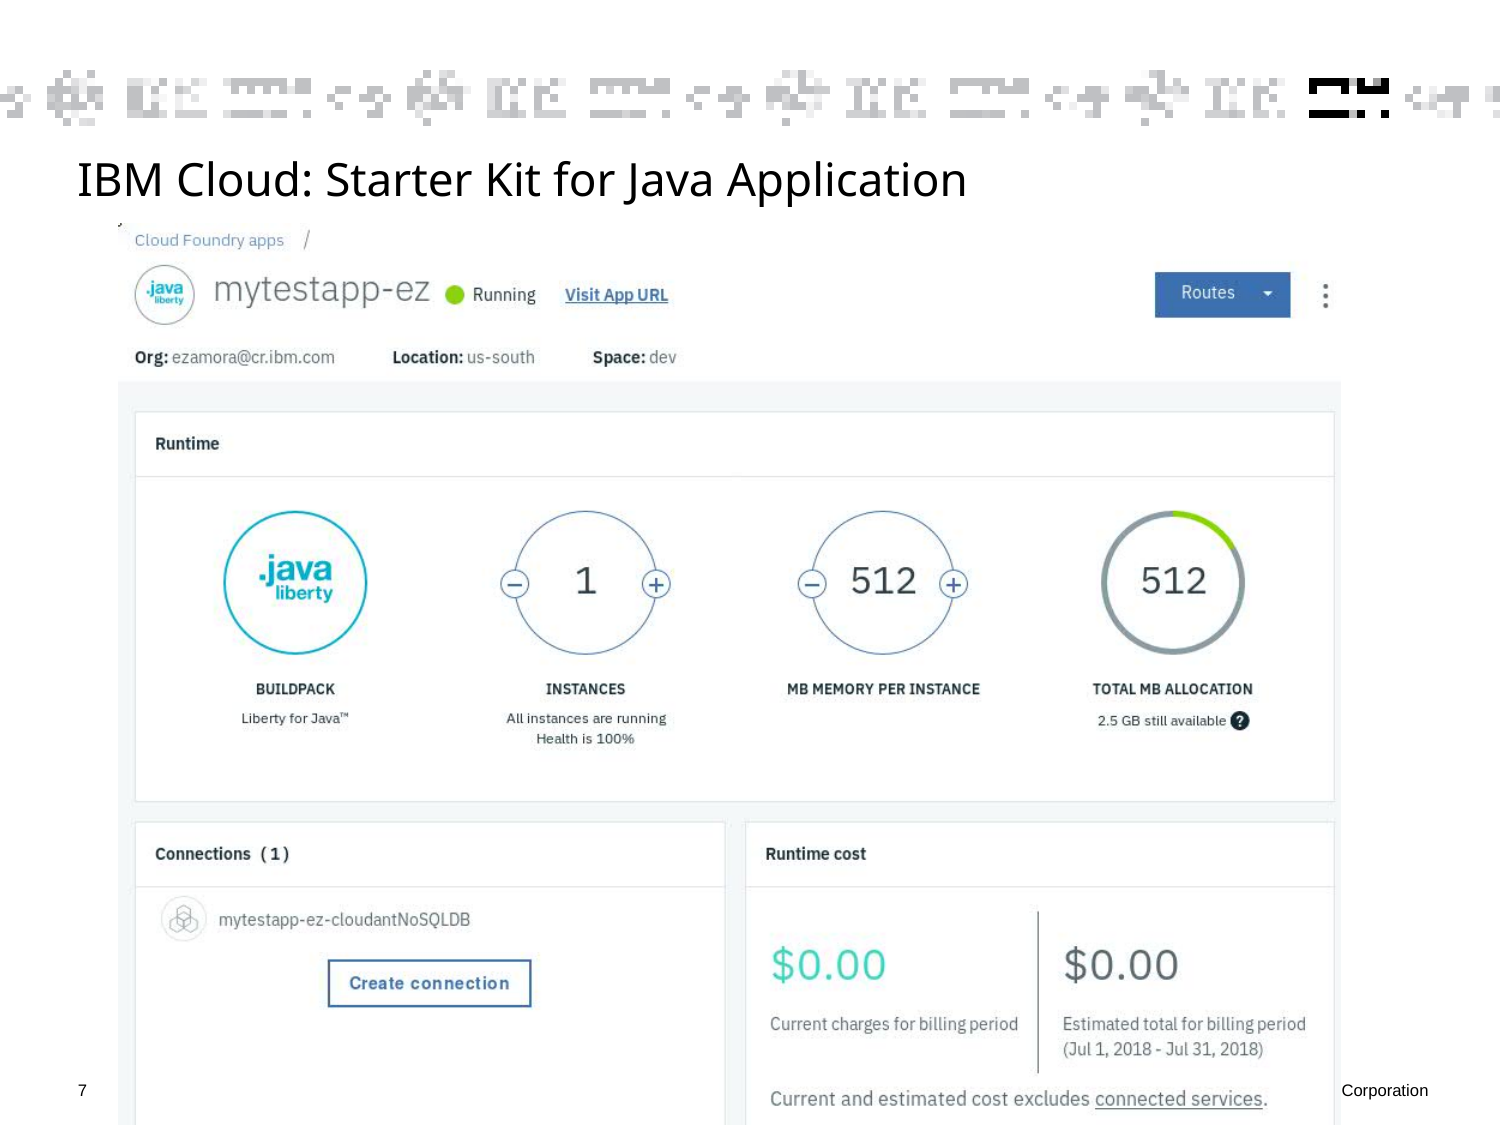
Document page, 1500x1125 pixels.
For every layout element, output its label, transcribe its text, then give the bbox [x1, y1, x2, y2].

picture [0, 0, 1500, 1125]
title IBM Cloud: Starter Kit for Java Application [62, 149, 1488, 255]
